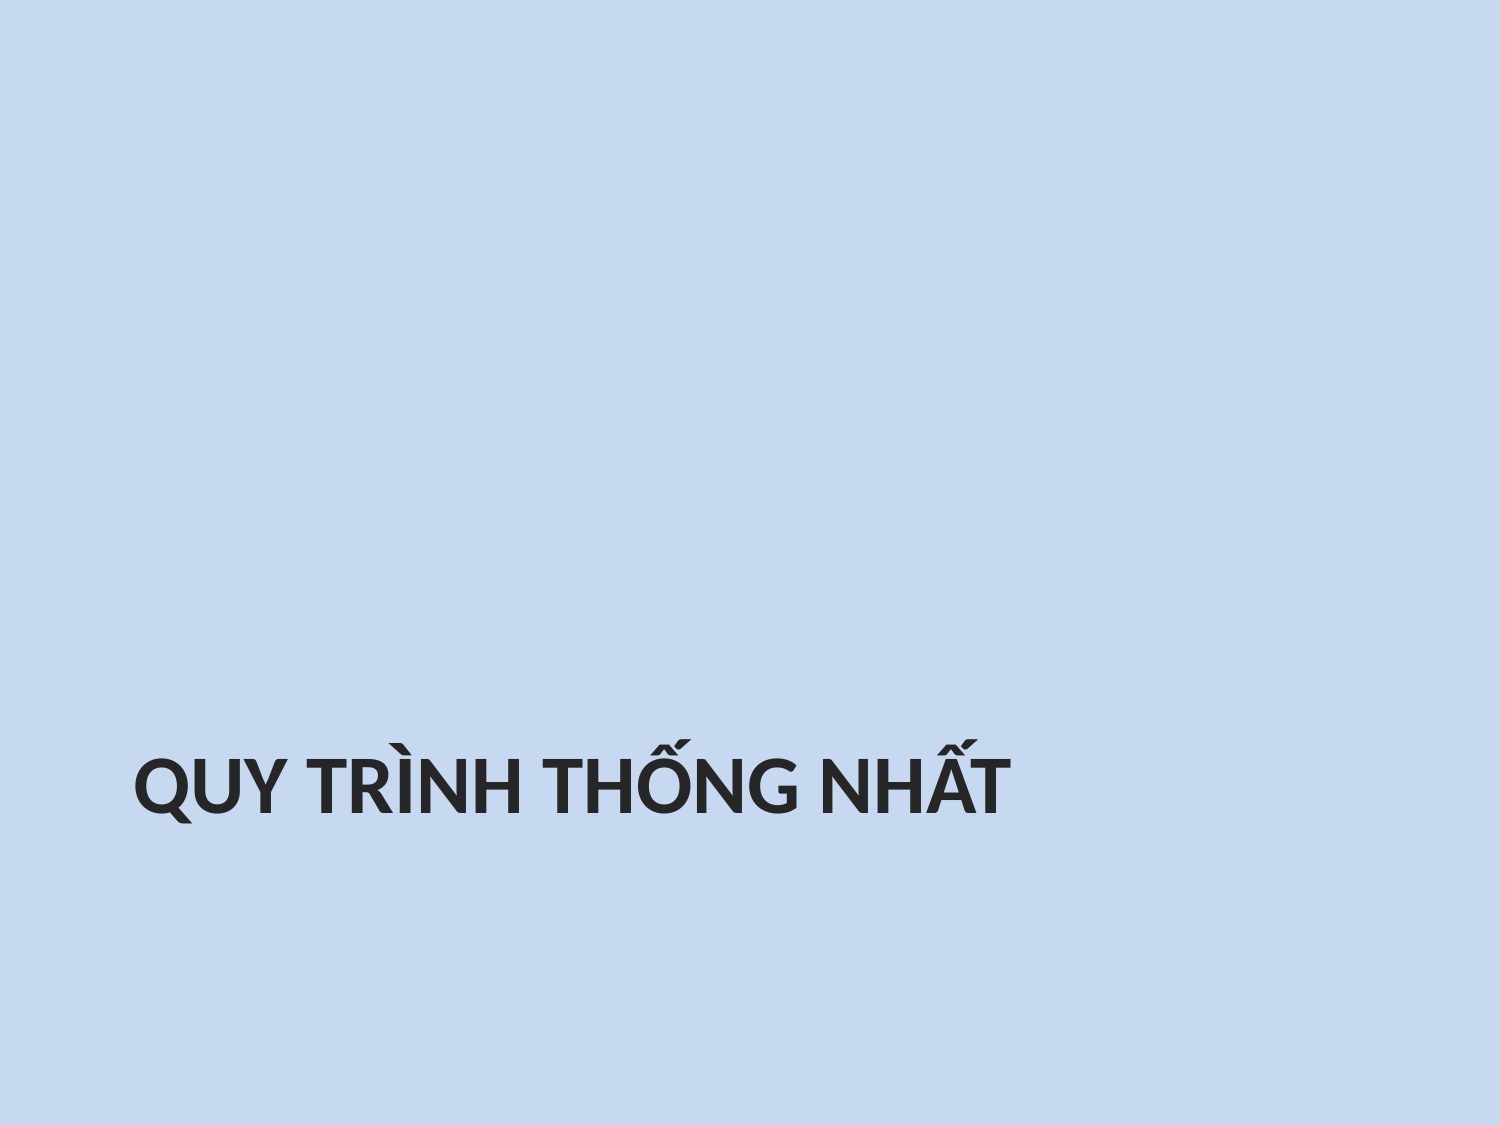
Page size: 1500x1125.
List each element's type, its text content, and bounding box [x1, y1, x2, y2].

title QUY TRÌNH THỐNG NHẤT [118, 722, 1394, 947]
